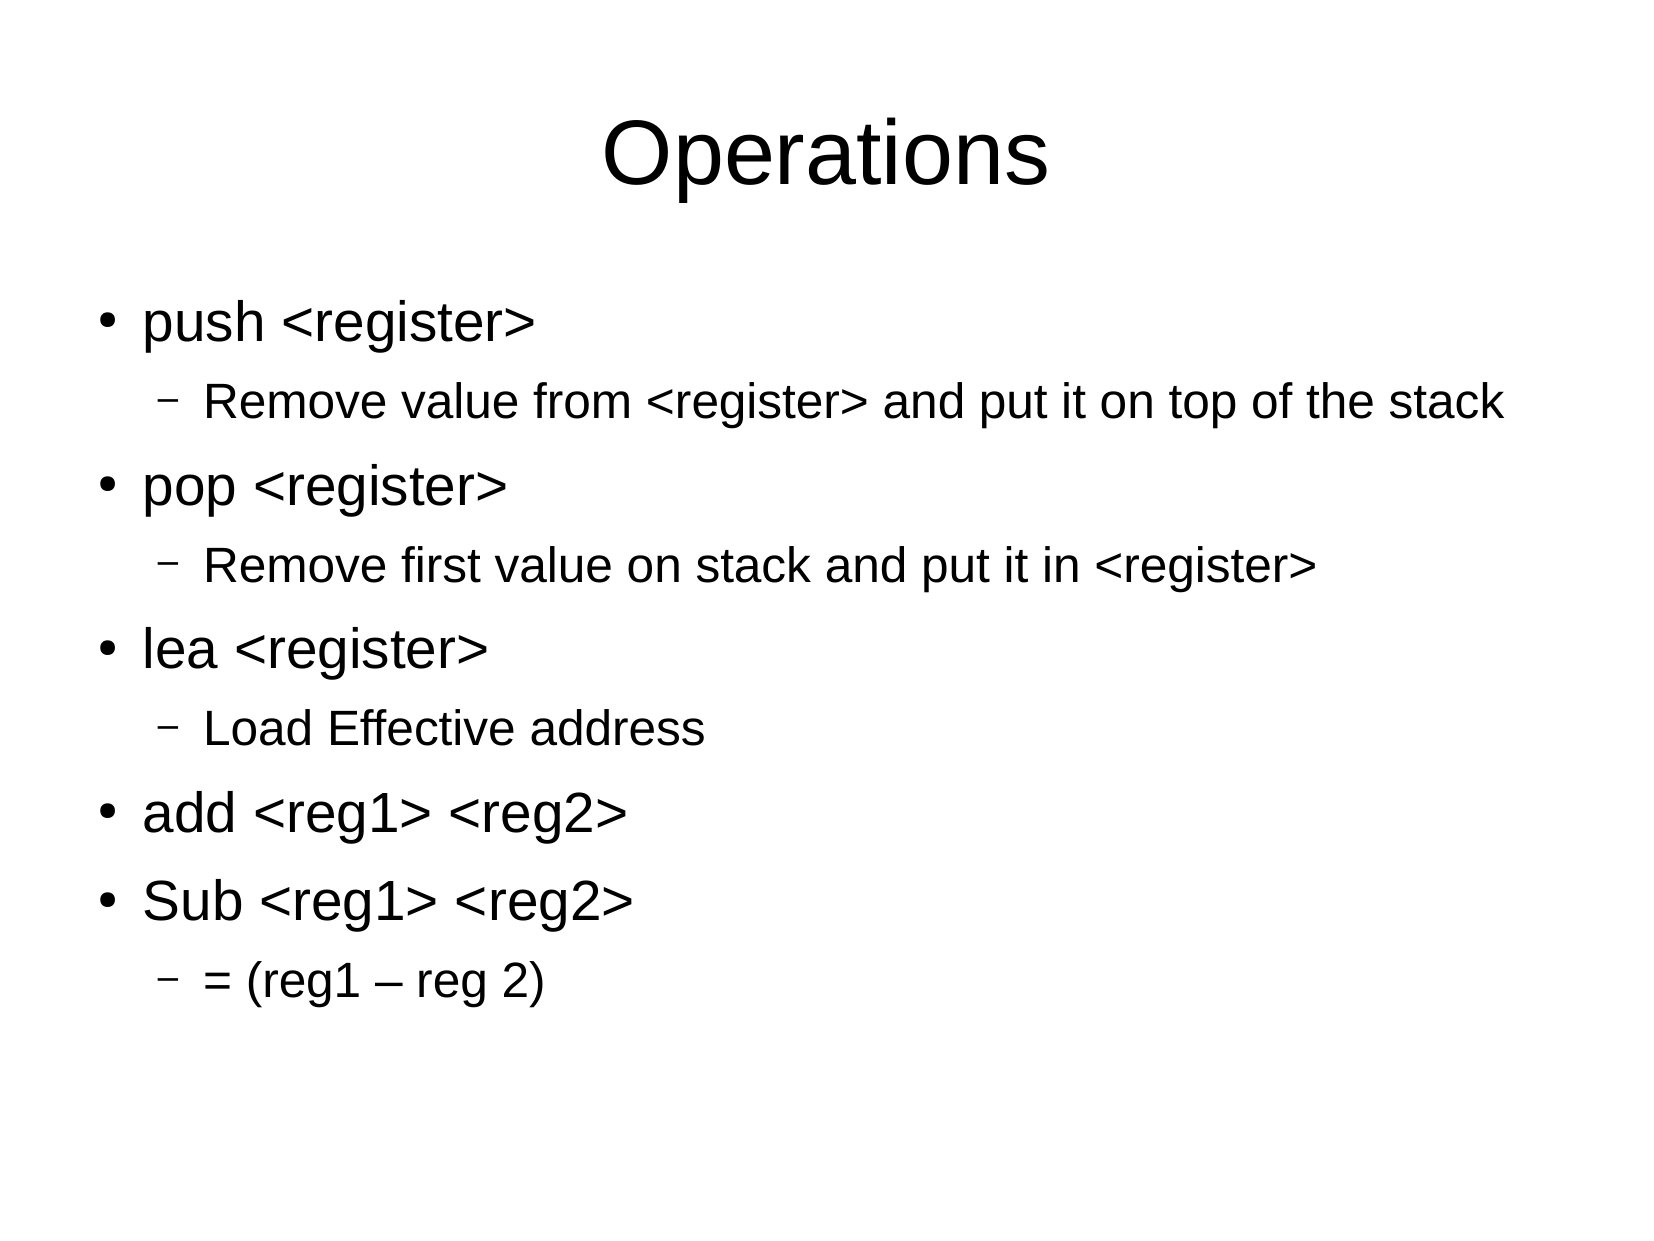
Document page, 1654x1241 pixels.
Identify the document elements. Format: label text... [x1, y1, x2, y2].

title Operations [82, 49, 1571, 257]
list push <register> Remove value from <register> and put it on top of the stack pop <register> Remove first value on stack and put it in <register> lea <register> Load Effective address add <reg1> <reg2> Sub <reg1> <reg2> = (reg1 – reg 2) [82, 290, 1571, 1010]
